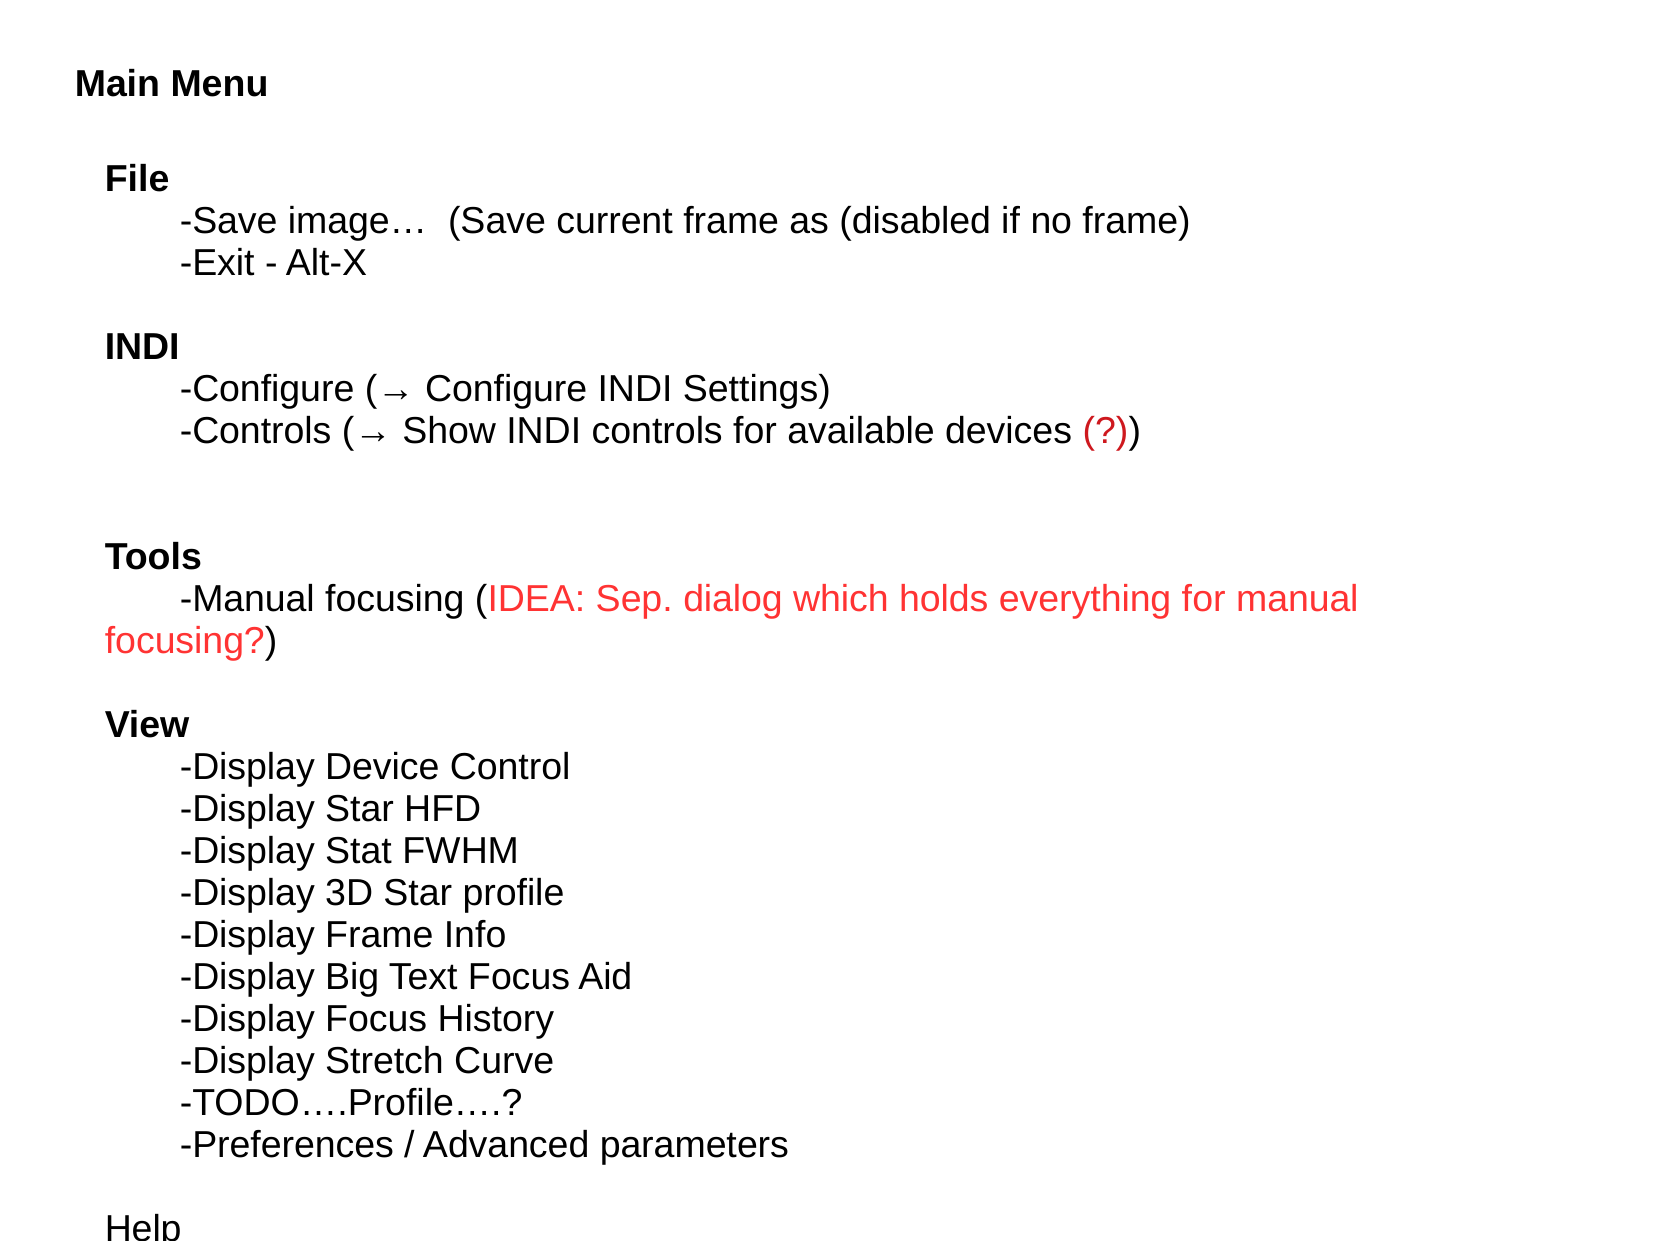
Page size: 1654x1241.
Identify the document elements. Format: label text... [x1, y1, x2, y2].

text_box Main Menu [60, 54, 1336, 106]
text_box File -Save image… (Save current frame as (disabled if no frame) -Exit - Alt-X INDI -Configure (→ Configure INDI Settings) -Controls (→ Show INDI controls for available devices (?)) Tools -Manual focusing (IDEA: Sep. dialog which holds everything for manual focusing?) View -Display Device Control -Display Star HFD -Display Stat FWHM -Display 3D Star profile -Display Frame Info -Display Big Text Focus Aid -Display Focus History -Display Stretch Curve -TODO….Profile….? -Preferences / Advanced parameters Help -About F1 -Impatient Instructions -Link website? [90, 150, 1501, 1188]
